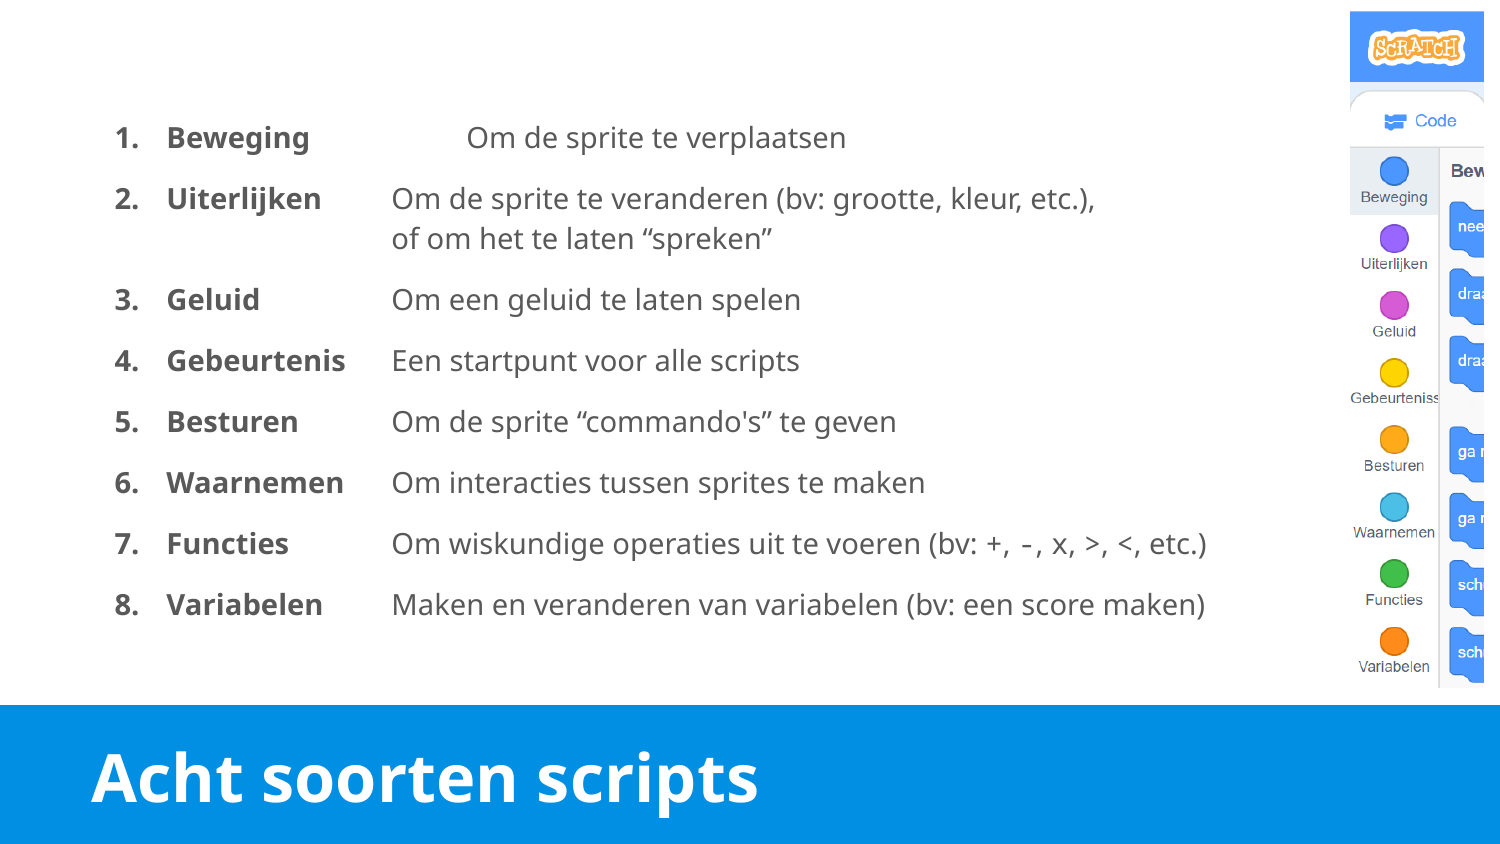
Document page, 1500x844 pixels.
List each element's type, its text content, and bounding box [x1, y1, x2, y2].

picture [0, 705, 1500, 844]
picture [1350, 11, 1484, 688]
title Acht soorten scripts [76, 721, 1500, 828]
list Beweging Om de sprite te verplaatsen Uiterlijken Om de sprite te veranderen (bv: grootte, kleur, etc.), of om het te laten “spreken” Geluid Om een geluid te laten spelen Gebeurtenis Een startpunt voor alle scripts Besturen Om de sprite “commando's” te geven Waarnemen Om interacties tussen sprites te maken Functies Om wiskundige operaties uit te voeren (bv: +, -, x, >, <, etc.) Variabelen Maken en veranderen van variabelen (bv: een score maken) [76, 43, 1351, 696]
